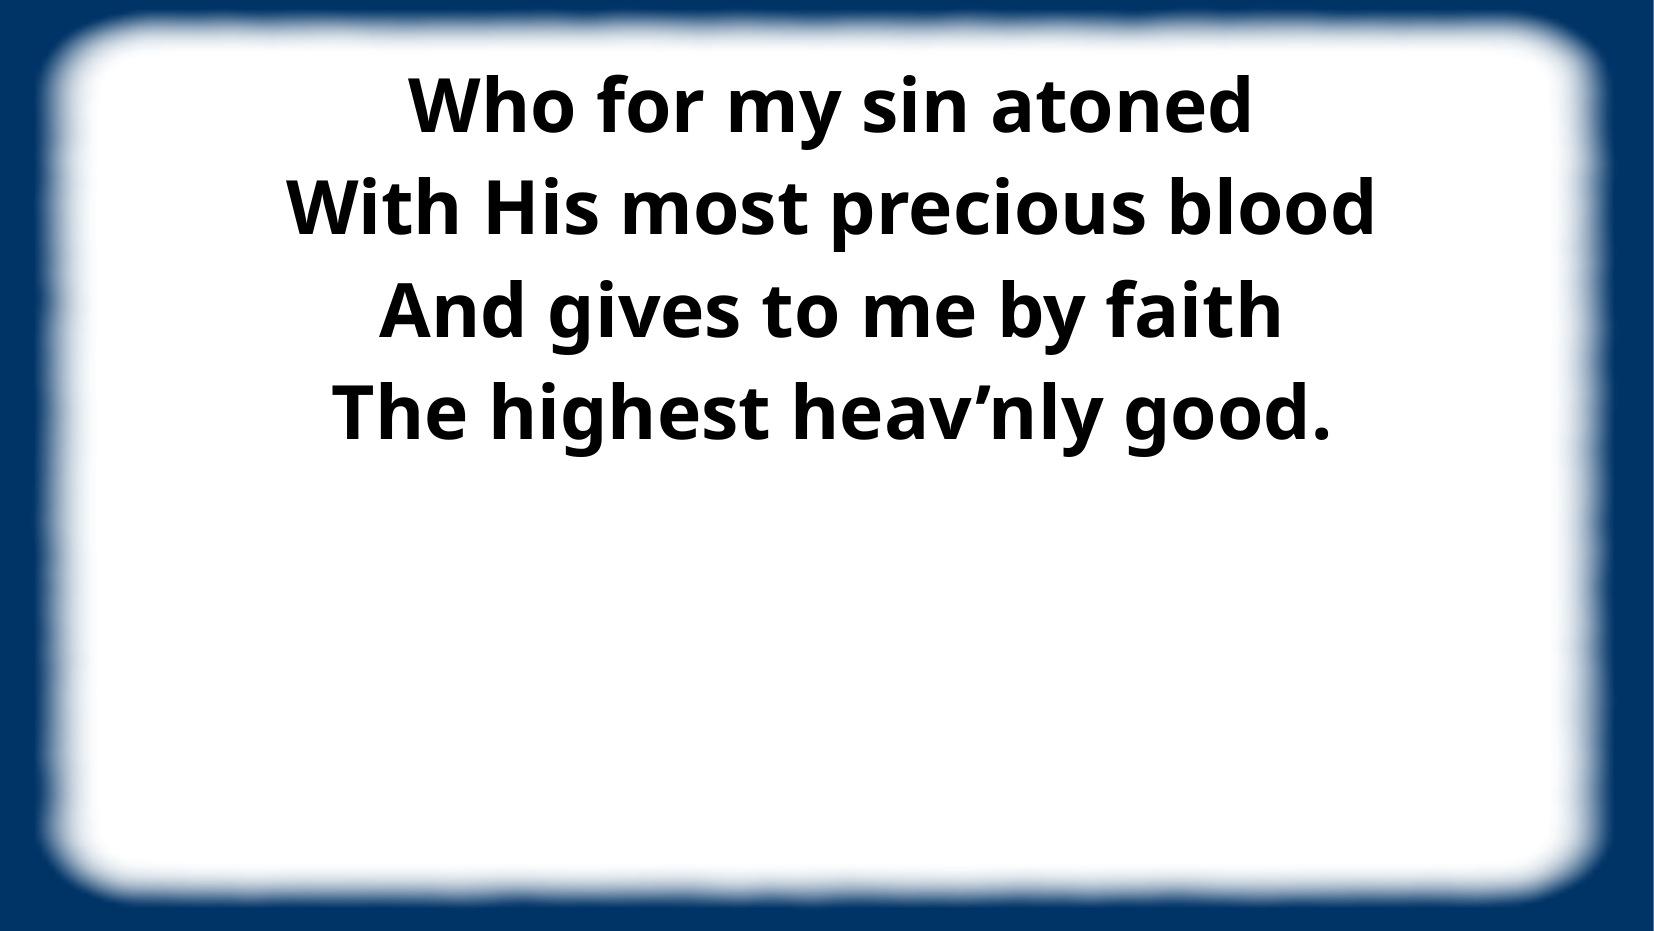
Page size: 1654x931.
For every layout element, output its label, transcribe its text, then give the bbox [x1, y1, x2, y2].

picture [0, 0, 1654, 931]
text_box Who for my sin atoned With His most precious blood And gives to me by faith The highest heav’nly good. [105, 45, 1561, 460]
